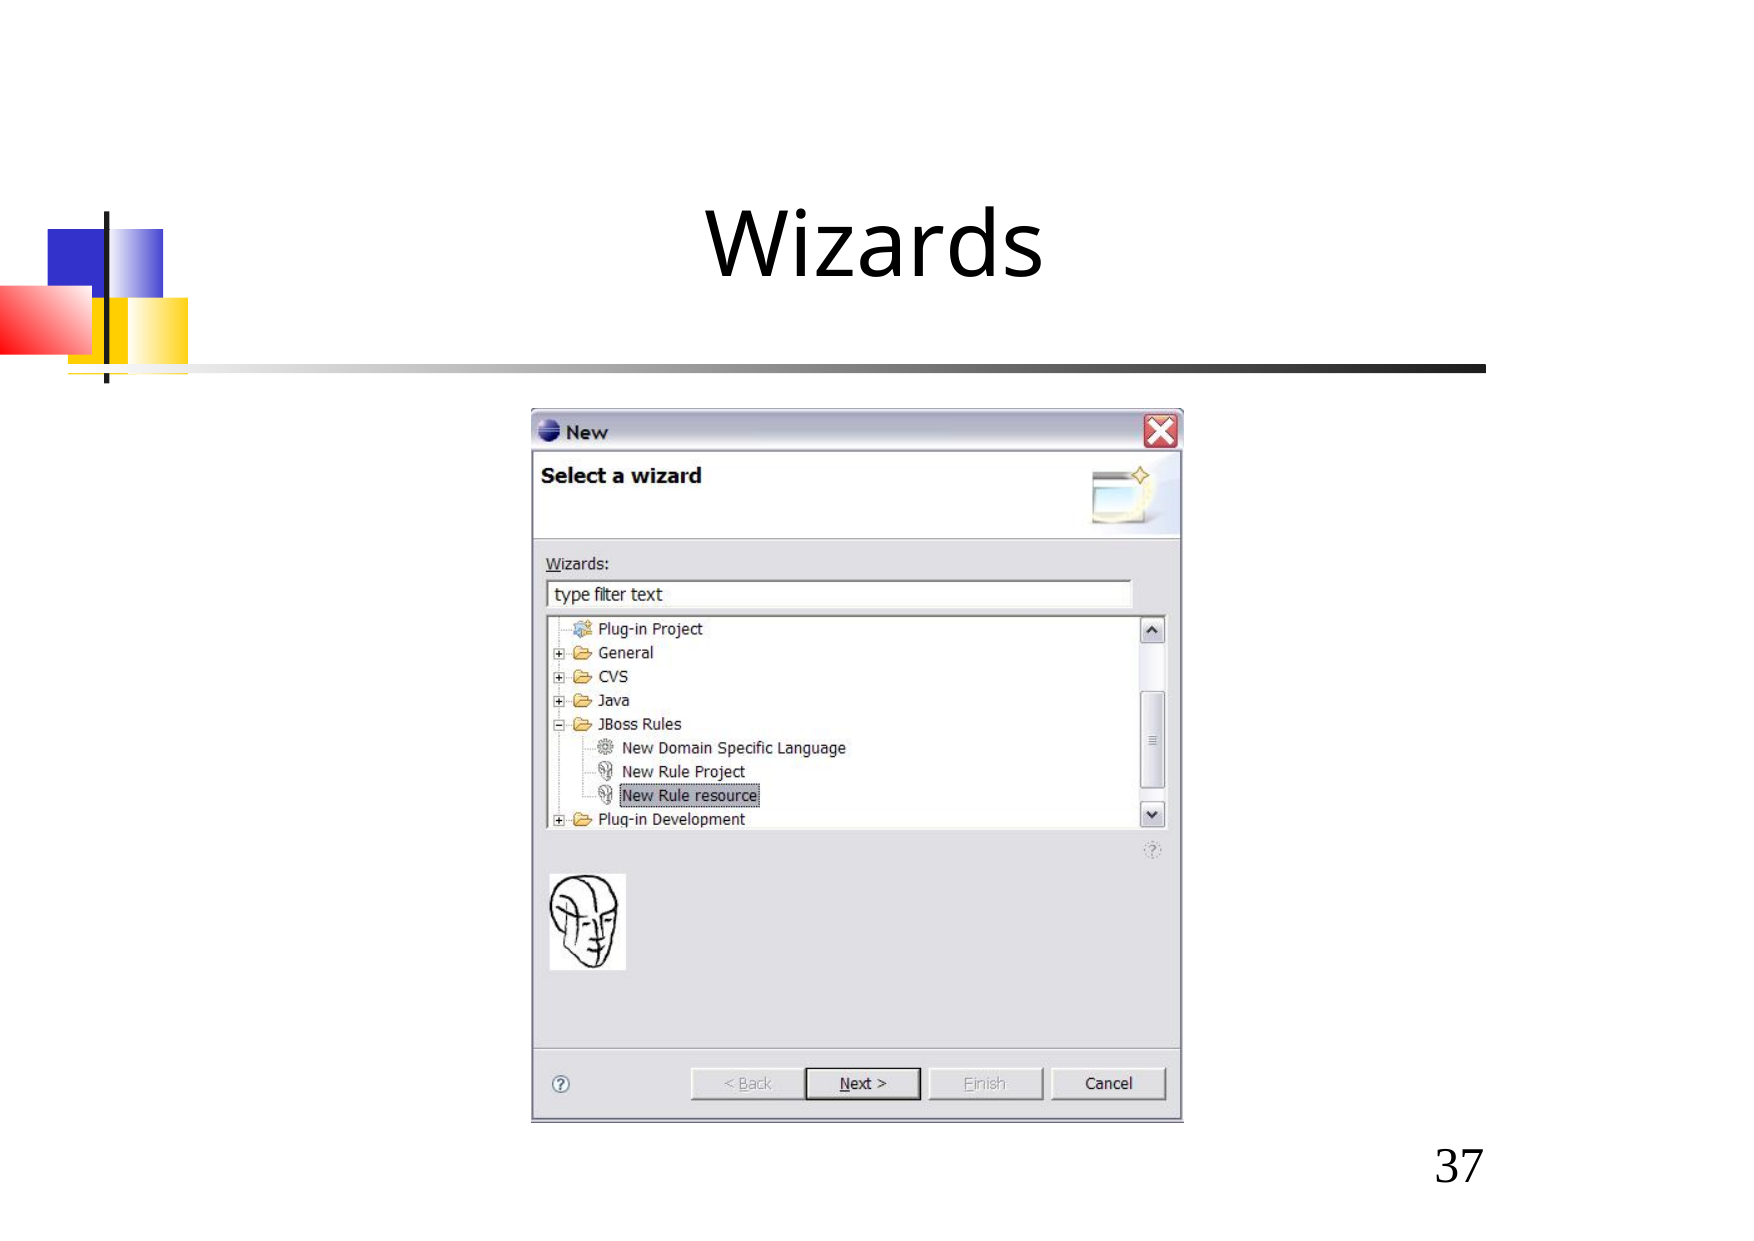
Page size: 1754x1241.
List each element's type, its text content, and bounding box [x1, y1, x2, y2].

title Wizards [179, 147, 1572, 344]
picture [531, 408, 1184, 1123]
